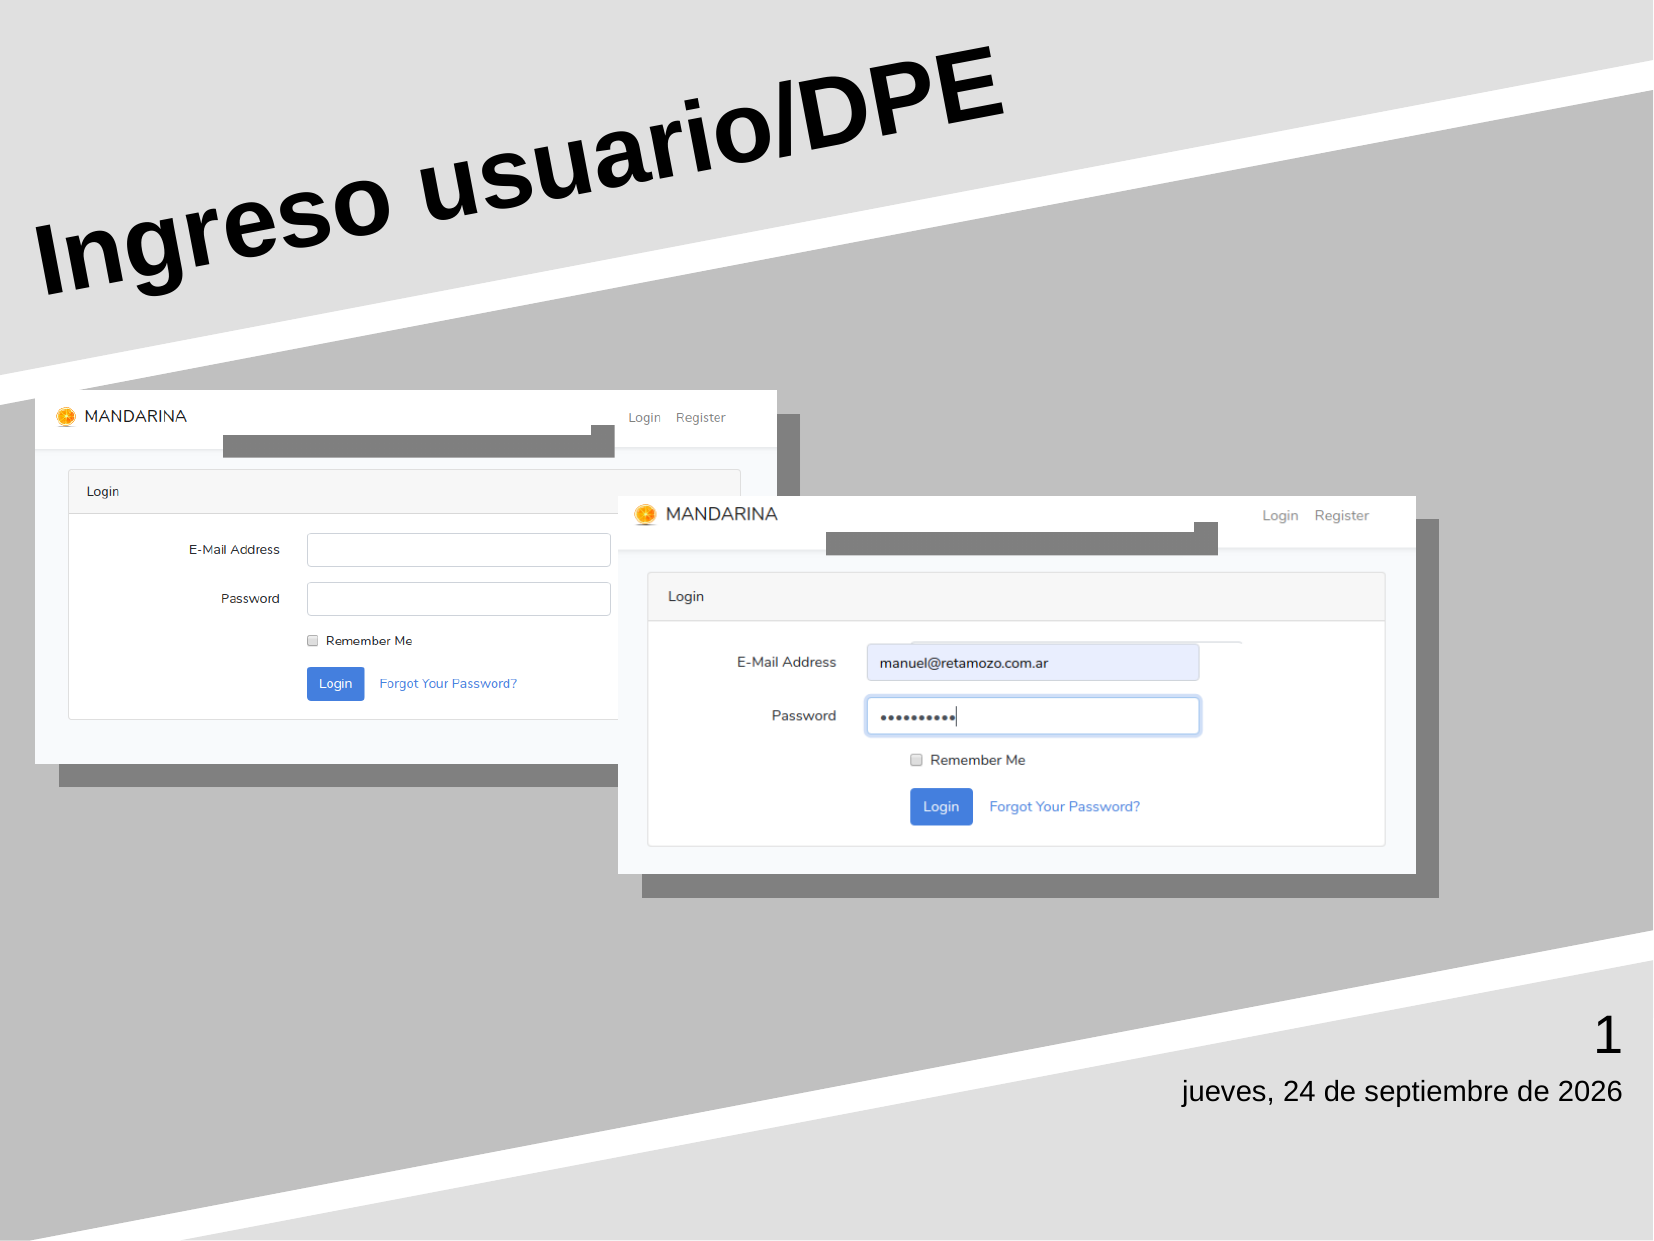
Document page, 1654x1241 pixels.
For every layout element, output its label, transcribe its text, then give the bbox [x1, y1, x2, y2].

title Ingreso usuario/DPE [17, 0, 1518, 365]
picture [35, 390, 1416, 875]
